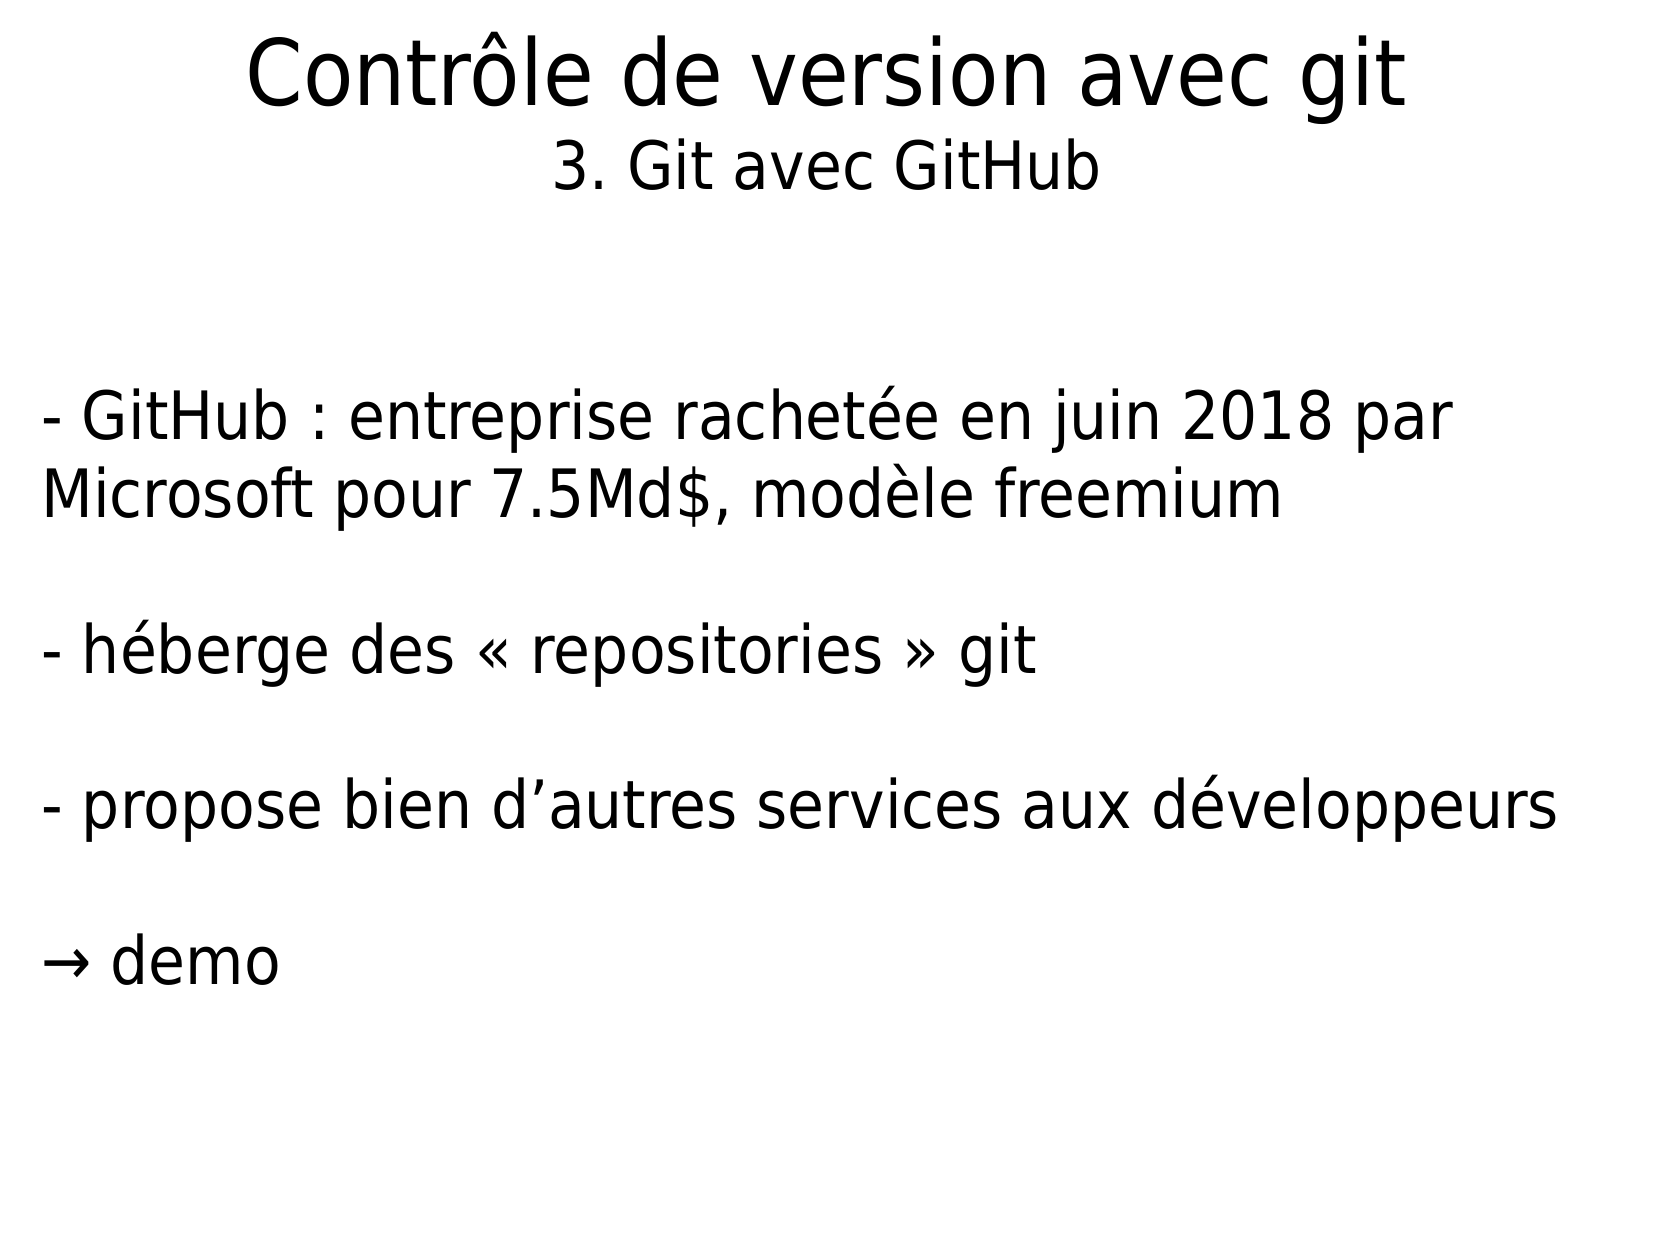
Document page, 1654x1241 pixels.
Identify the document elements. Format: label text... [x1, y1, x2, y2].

title - GitHub : entreprise rachetée en juin 2018 par Microsoft pour 7.5Md$, modèle freemium - héberge des « repositories » git - propose bien d’autres services aux développeurs → demo [41, 222, 1613, 1183]
title Contrôle de version avec git 3. Git avec GitHub [41, 12, 1613, 214]
